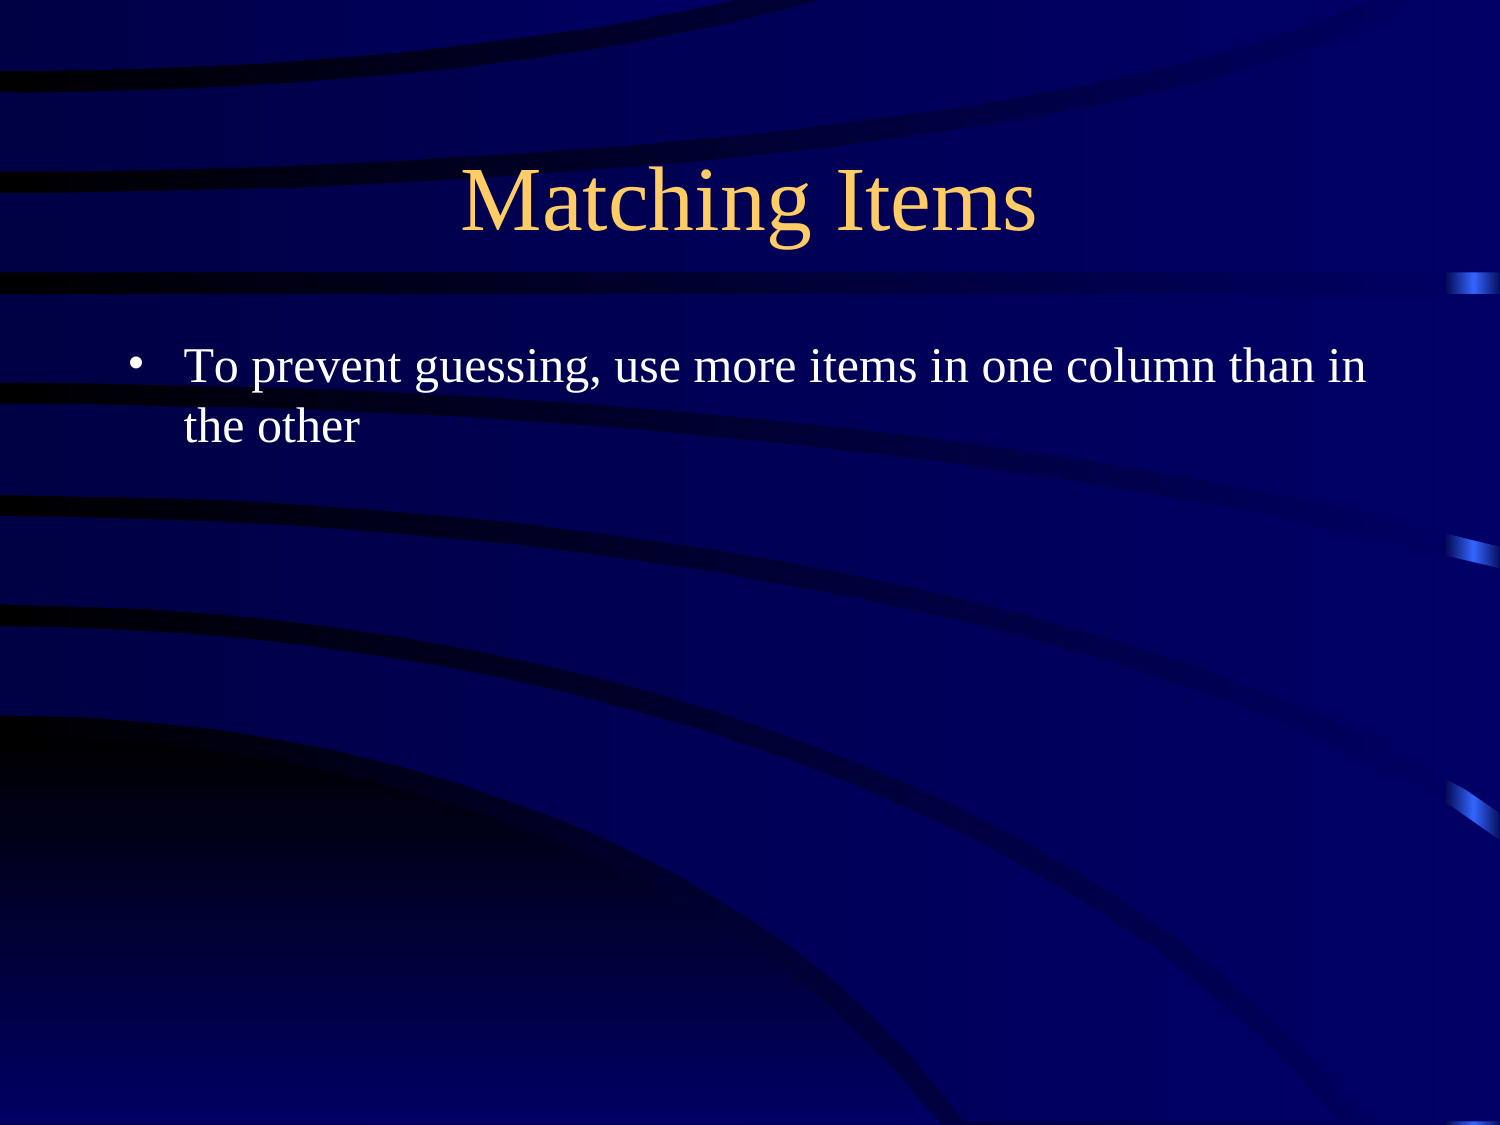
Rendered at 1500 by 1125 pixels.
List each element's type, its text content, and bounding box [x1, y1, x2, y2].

list To prevent guessing, use more items in one column than in the other [112, 324, 1388, 1000]
title Matching Items [112, 99, 1388, 288]
